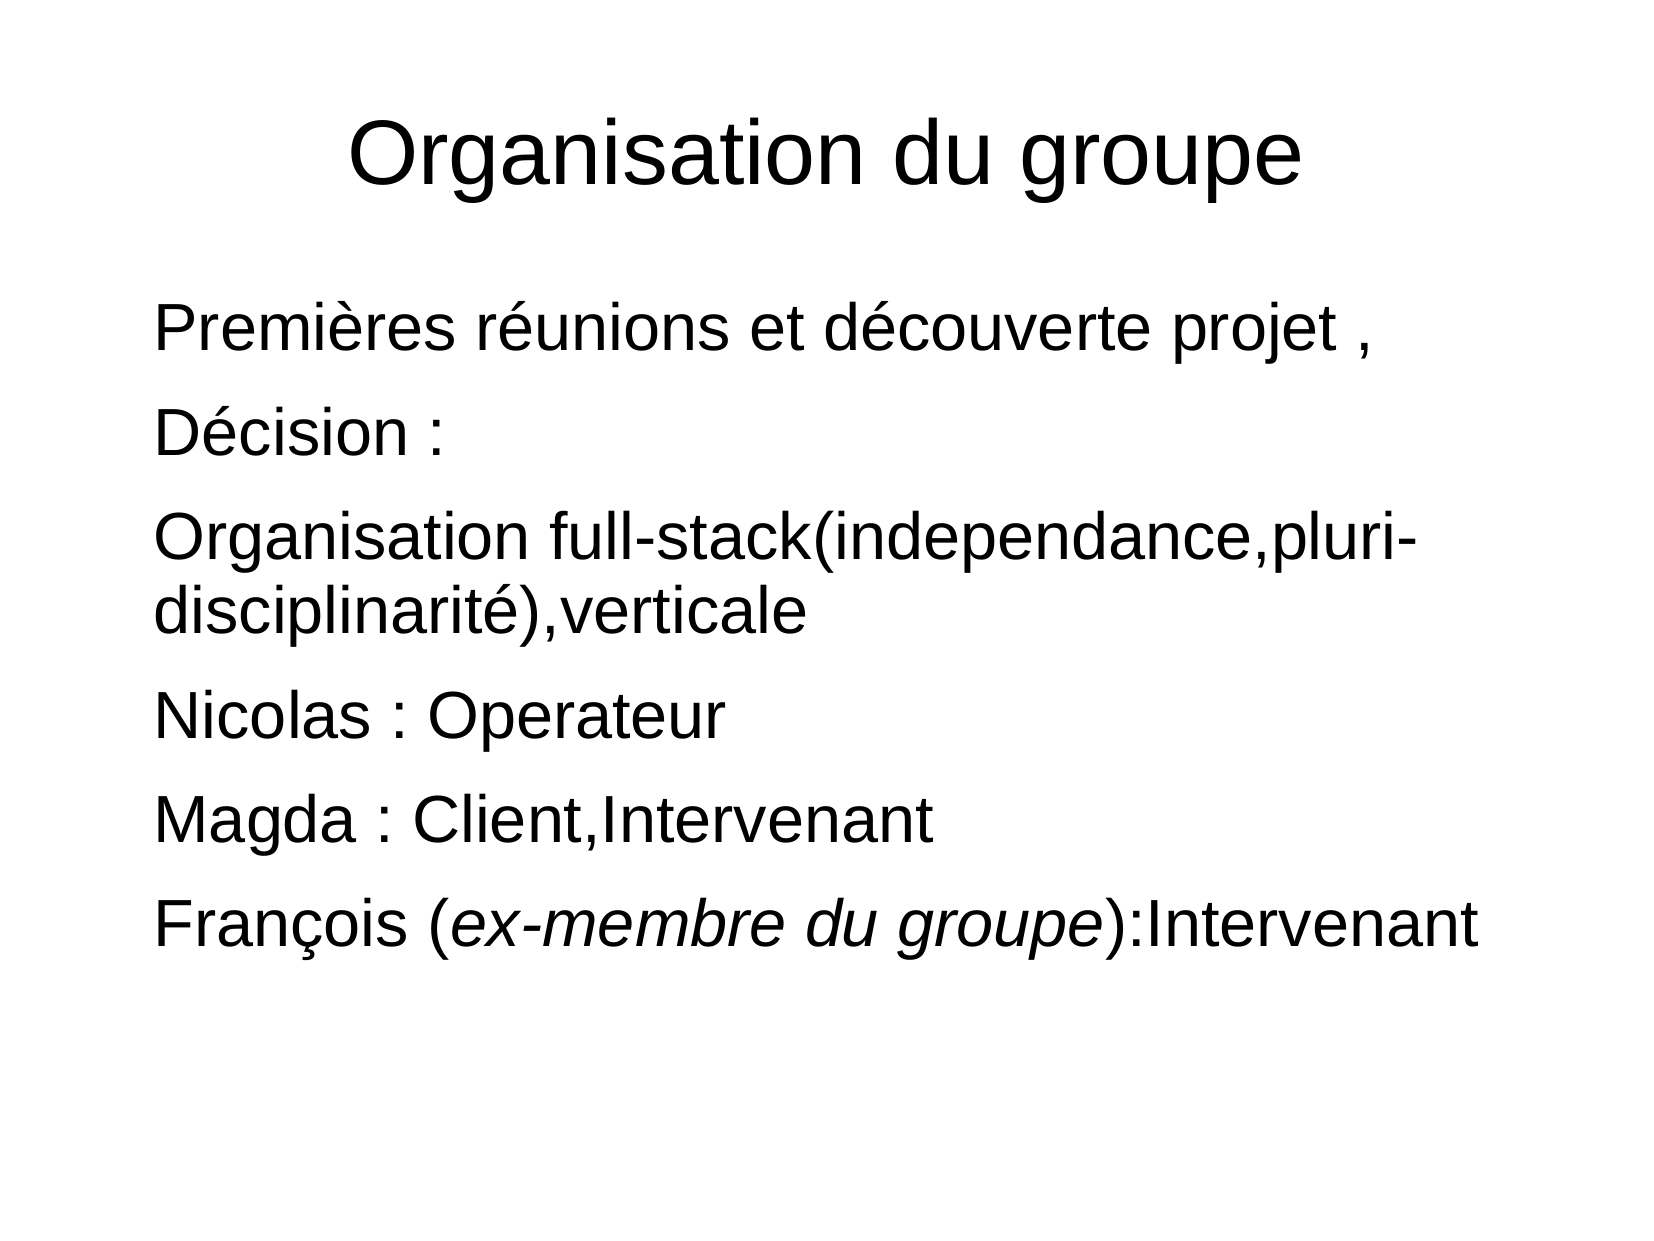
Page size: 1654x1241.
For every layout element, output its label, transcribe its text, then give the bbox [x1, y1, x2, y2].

title Organisation du groupe [82, 49, 1571, 257]
list Premières réunions et découverte projet , Décision : Organisation full-stack(independance,pluri-disciplinarité),verticale Nicolas : Operateur Magda : Client,Intervenant François (ex-membre du groupe):Intervenant [82, 290, 1571, 1010]
